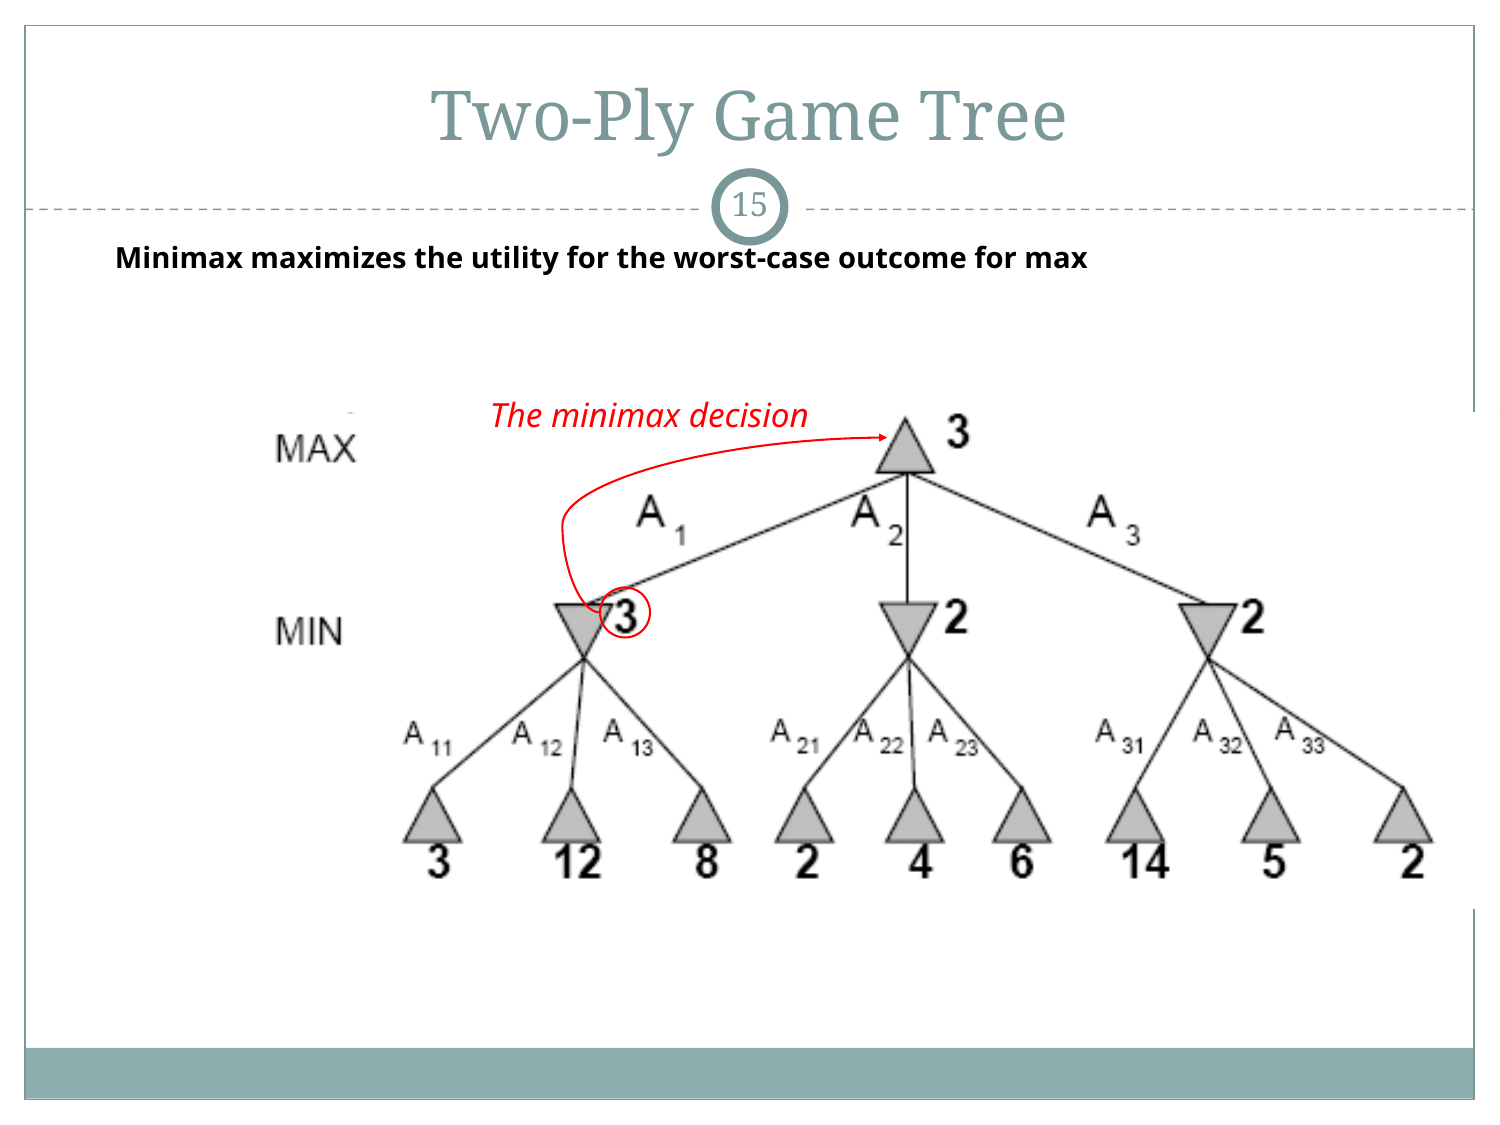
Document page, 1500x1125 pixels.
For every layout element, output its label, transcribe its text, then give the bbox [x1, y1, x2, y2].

text_box The minimax decision [474, 386, 870, 443]
text_box Minimax maximizes the utility for the worst-case outcome for max [99, 231, 1222, 282]
title Two-Ply Game Tree [49, 37, 1450, 162]
slide_number <number> [712, 170, 788, 243]
picture [249, 412, 1500, 909]
picture [602, 589, 648, 636]
